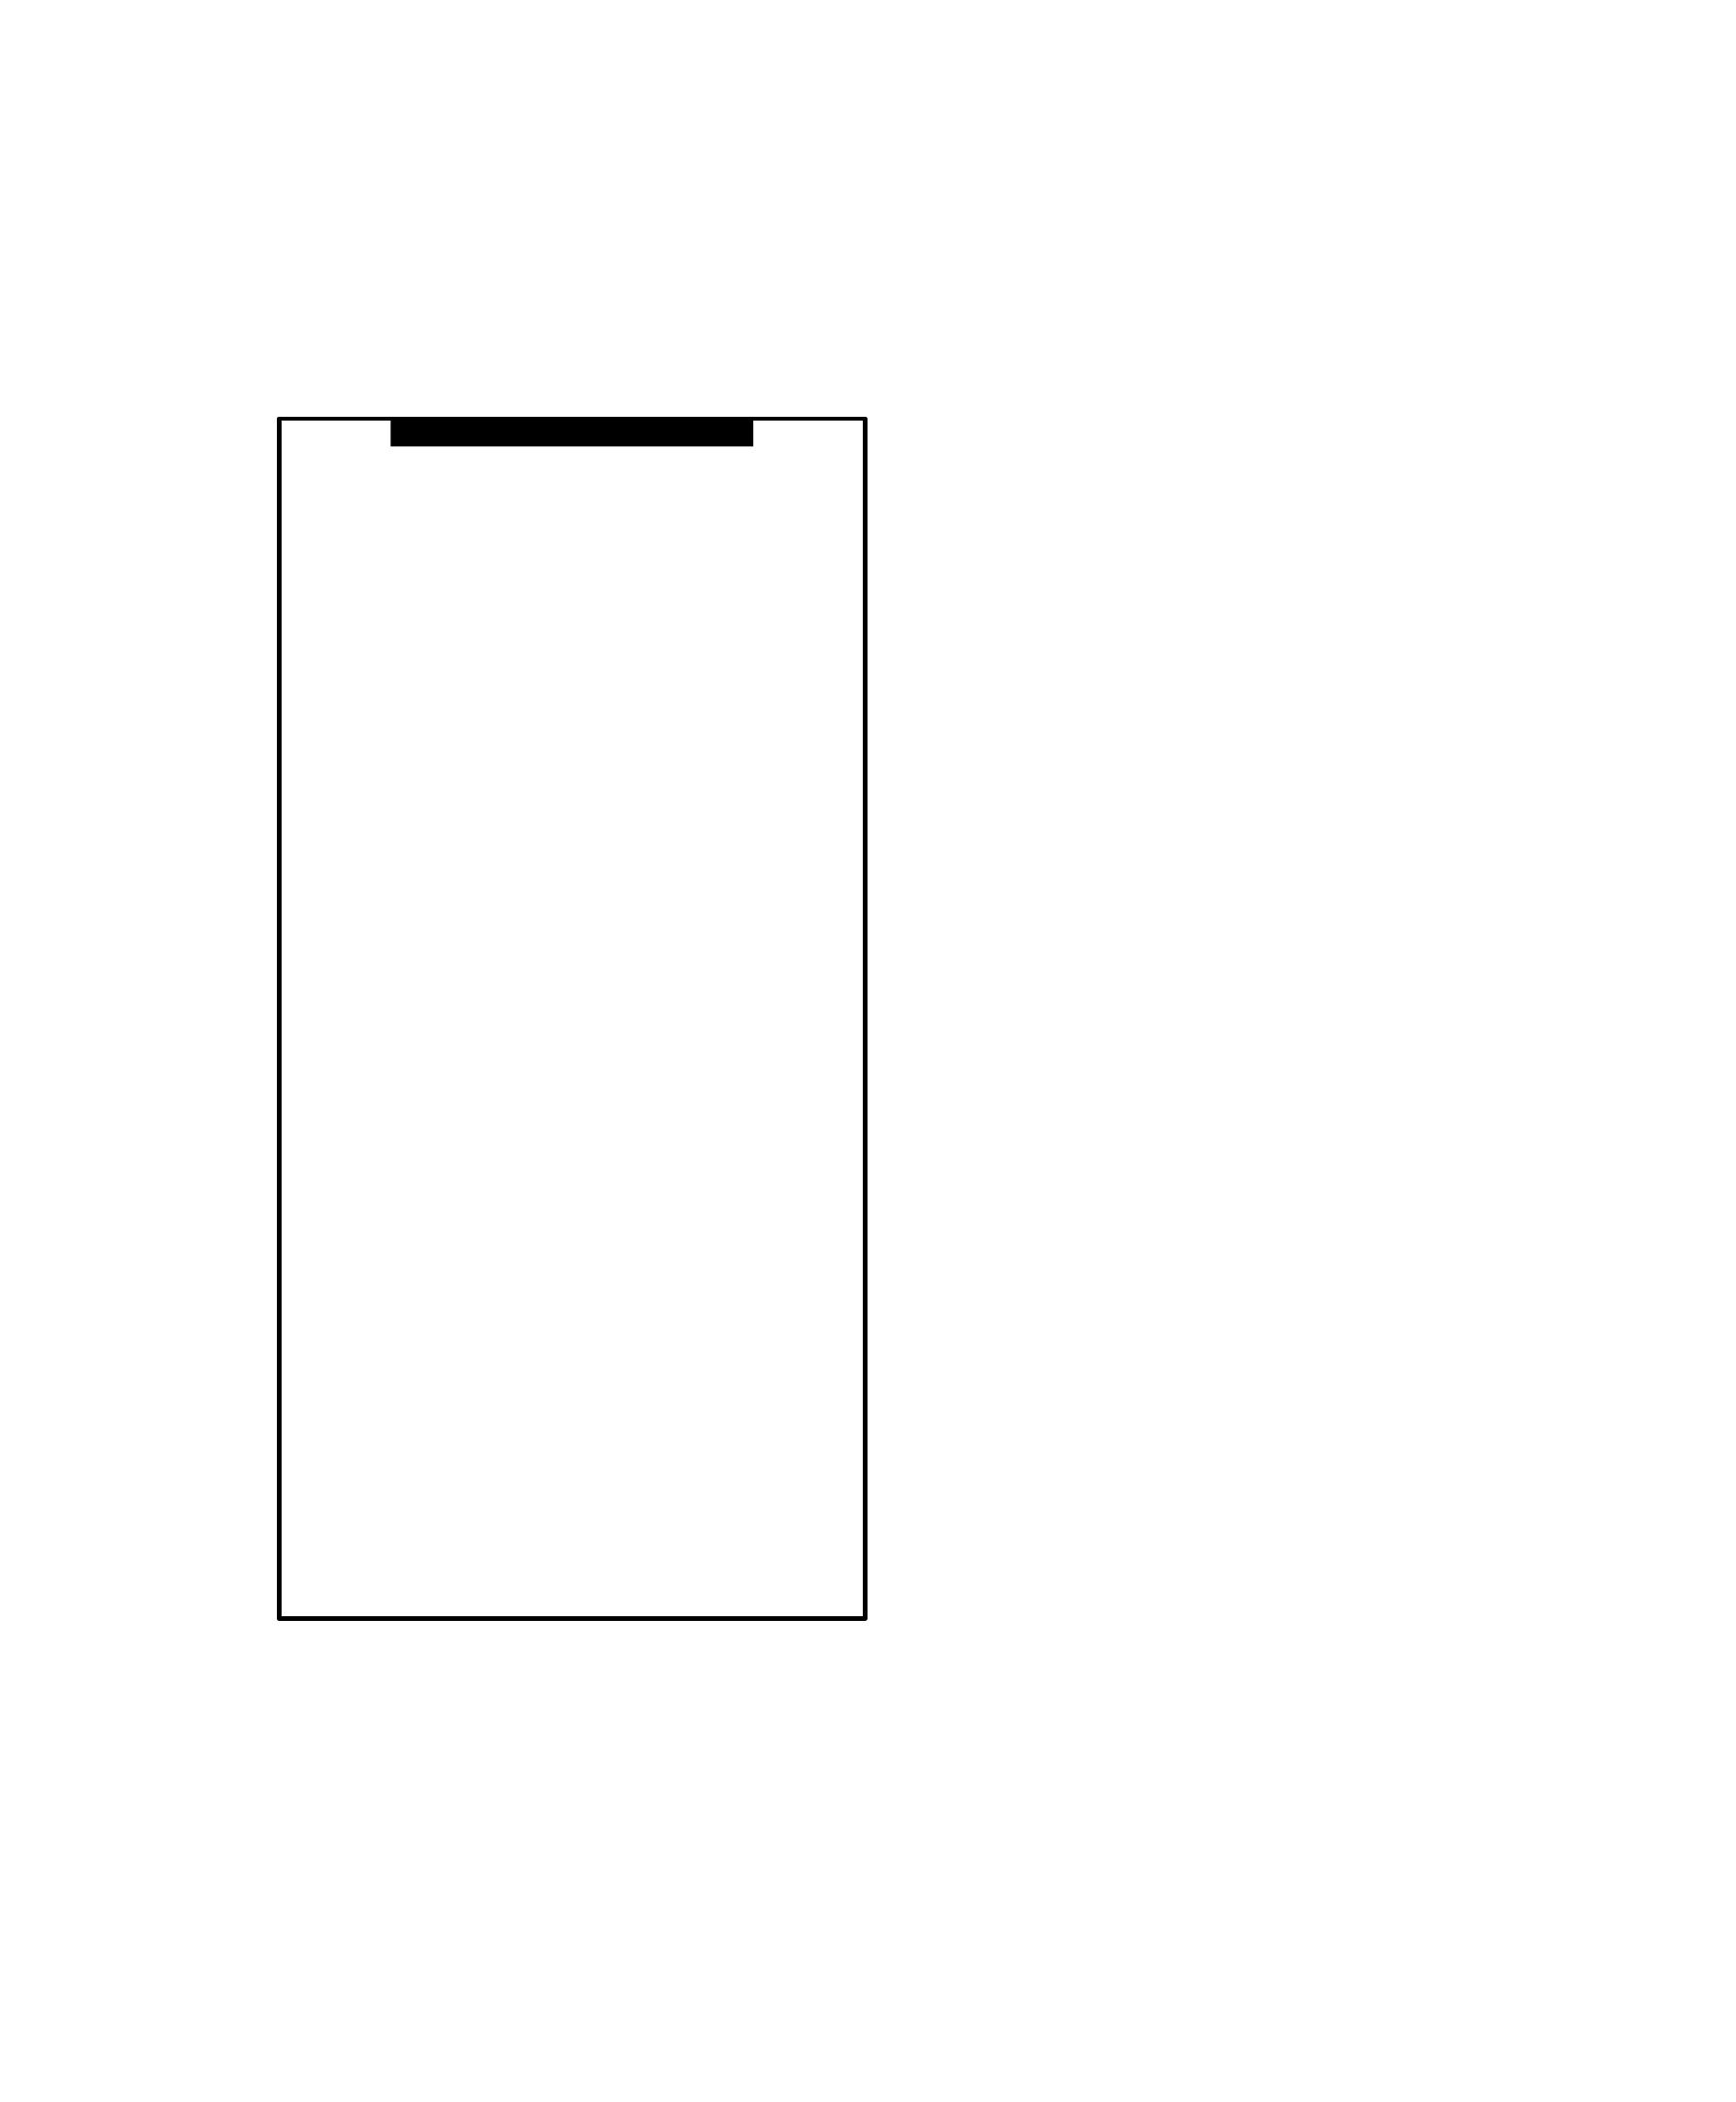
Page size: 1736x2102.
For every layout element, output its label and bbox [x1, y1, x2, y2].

text_box [279, 418, 866, 1619]
